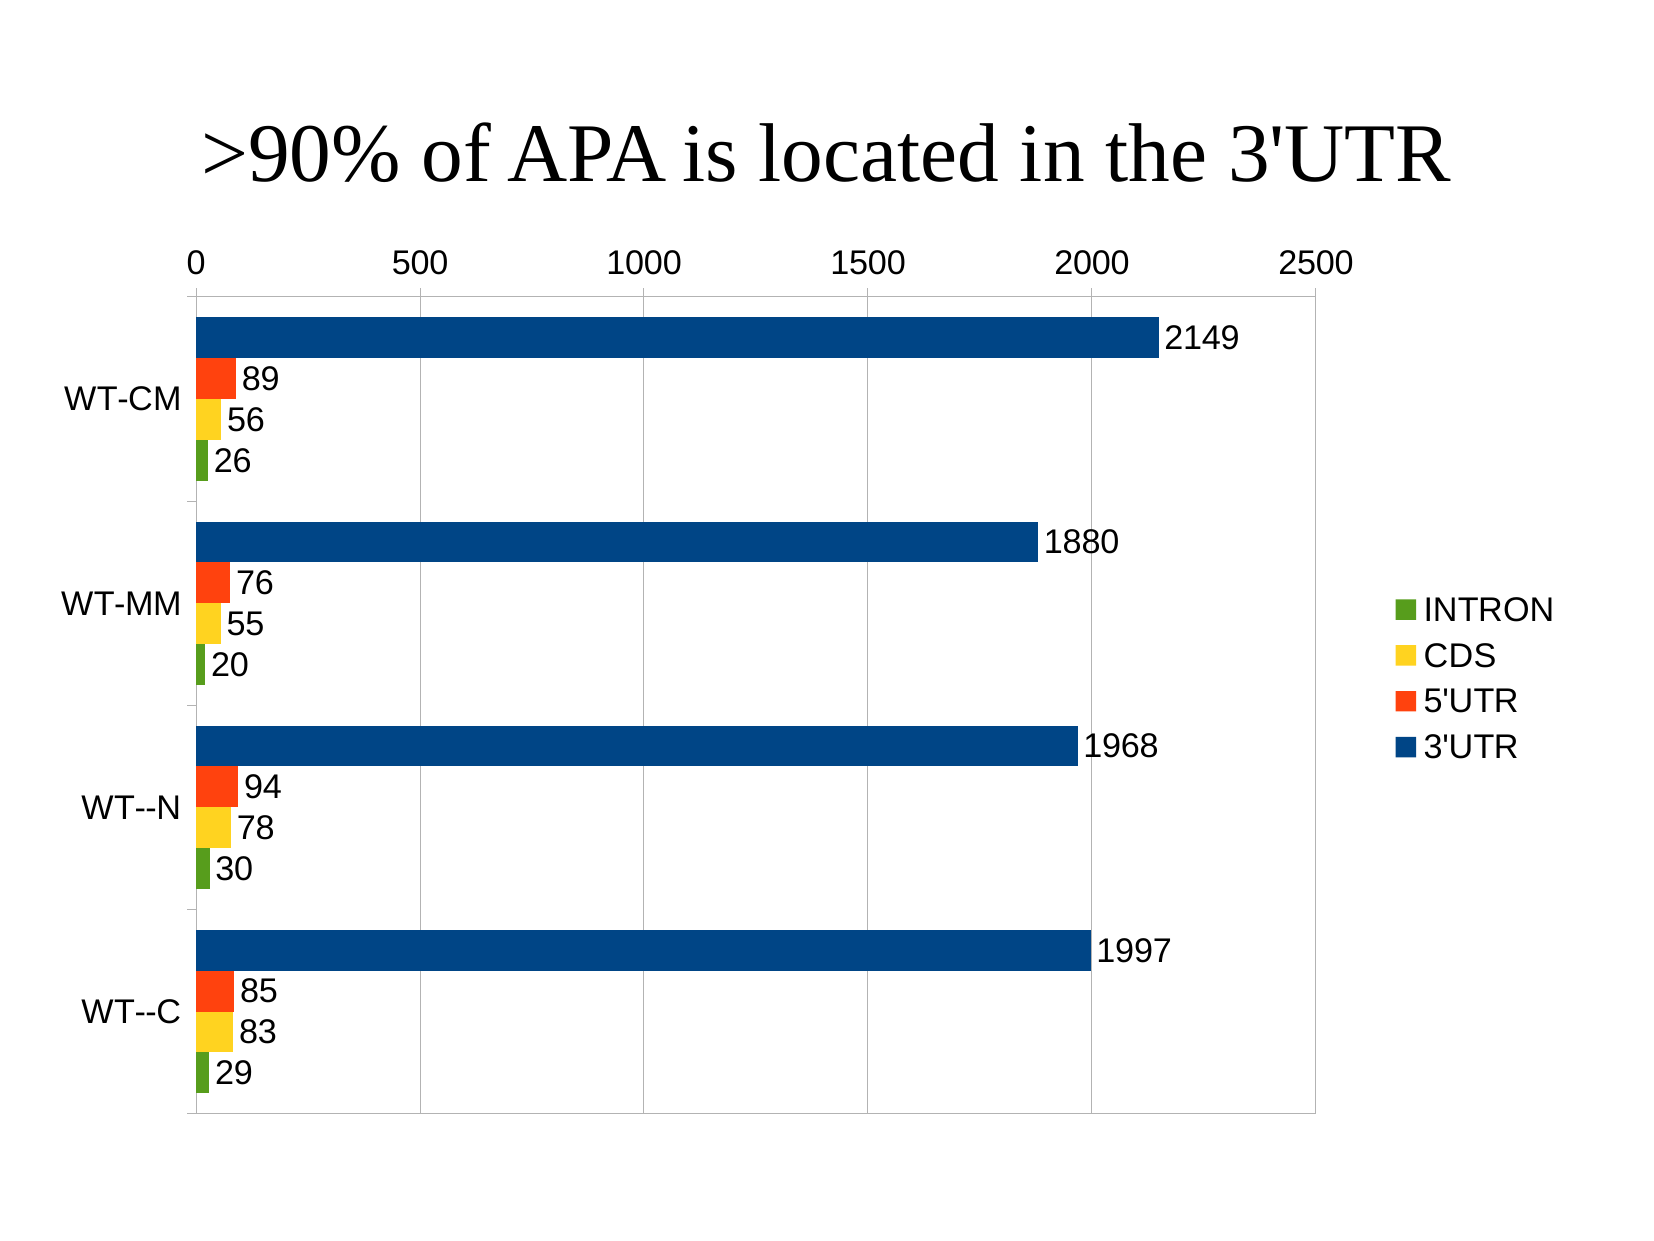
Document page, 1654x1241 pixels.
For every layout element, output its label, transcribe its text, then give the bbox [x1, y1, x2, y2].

chart [30, 225, 1579, 1132]
title >90% of APA is located in the 3'UTR [82, 49, 1571, 225]
